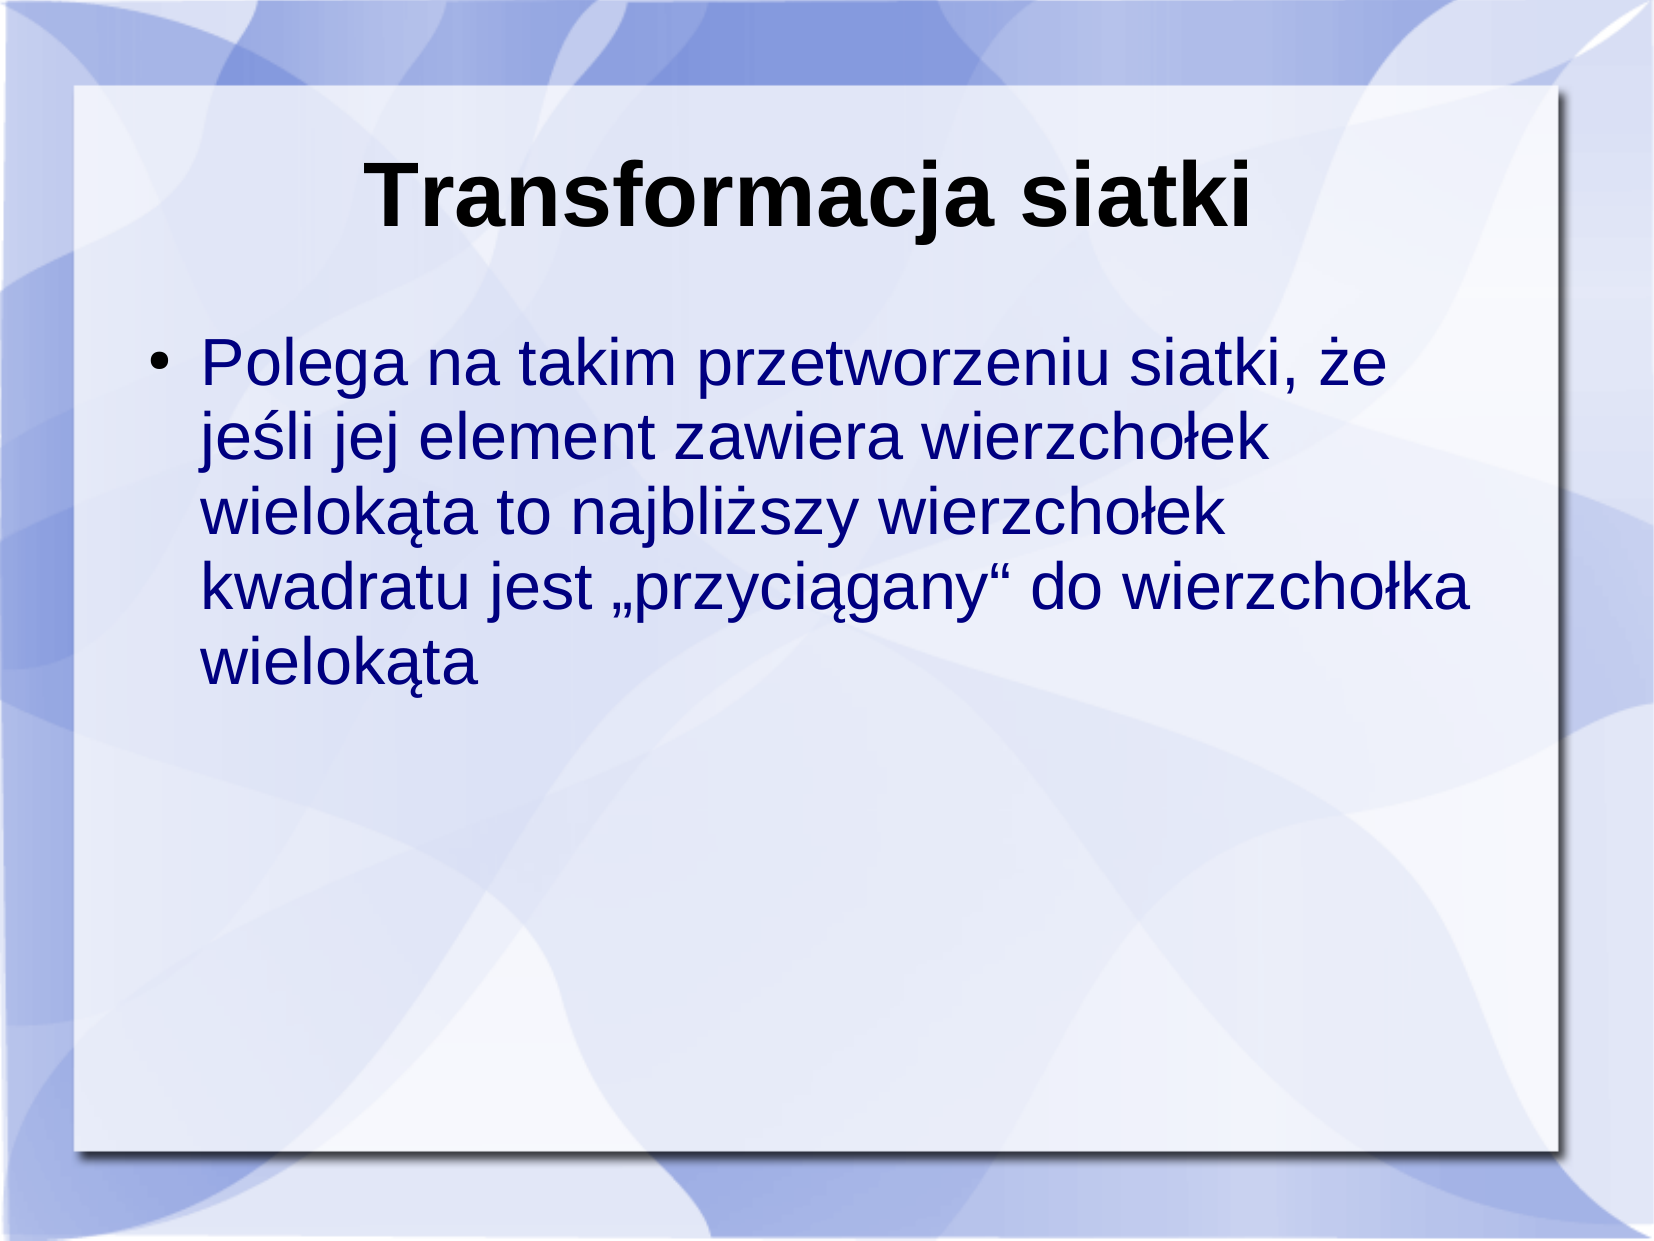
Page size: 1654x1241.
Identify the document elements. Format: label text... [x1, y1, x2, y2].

list Polega na takim przetworzeniu siatki, że jeśli jej element zawiera wierzchołek wielokąta to najbliższy wierzchołek kwadratu jest „przyciągany“ do wierzchołka wielokąta [129, 324, 1489, 975]
title Transformacja siatki [82, 90, 1536, 298]
picture [0, 0, 1654, 1241]
